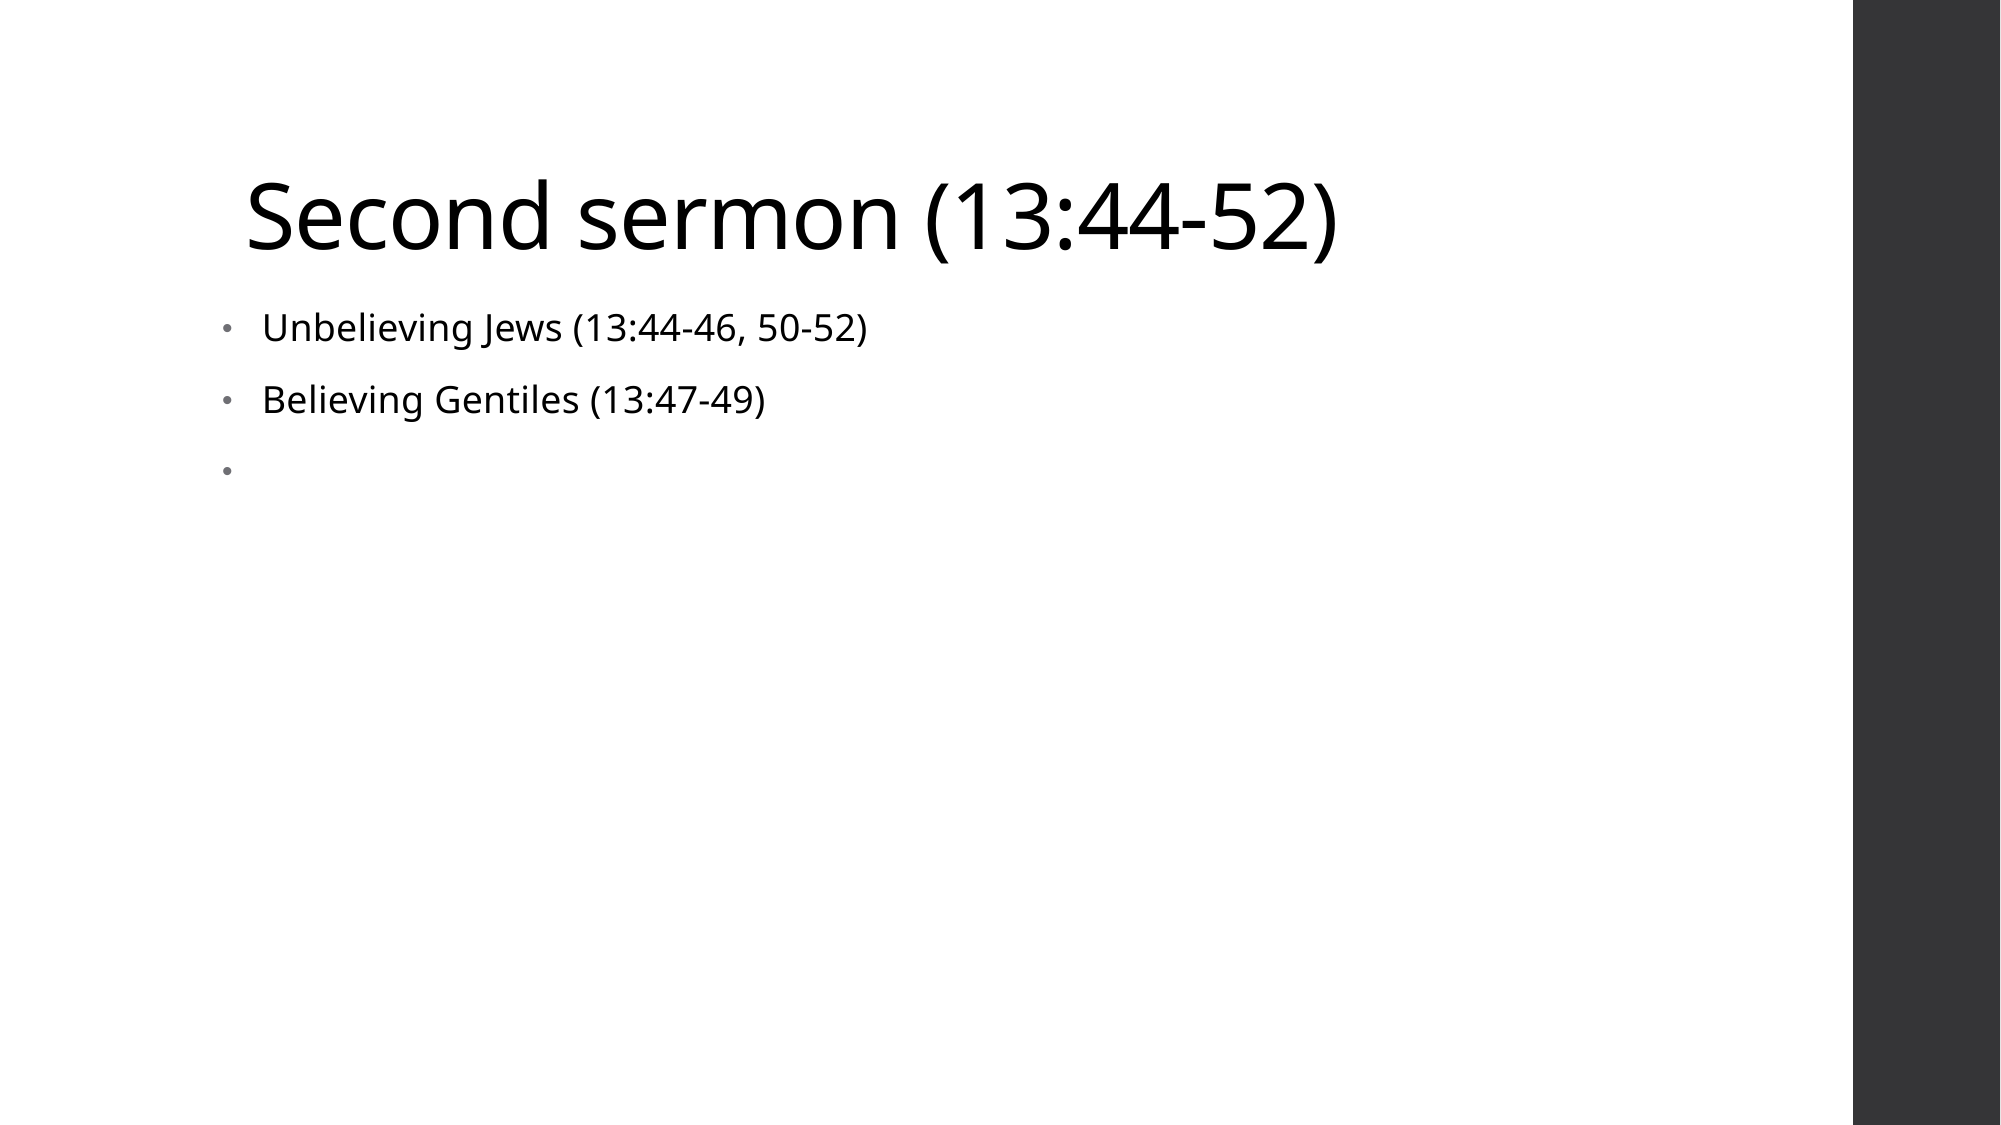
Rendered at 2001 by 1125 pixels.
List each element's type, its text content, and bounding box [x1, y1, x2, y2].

list Unbelieving Jews (13:44-46, 50-52) Believing Gentiles (13:47-49) [206, 299, 1617, 1014]
title Second sermon (13:44-52) [206, 60, 1797, 278]
